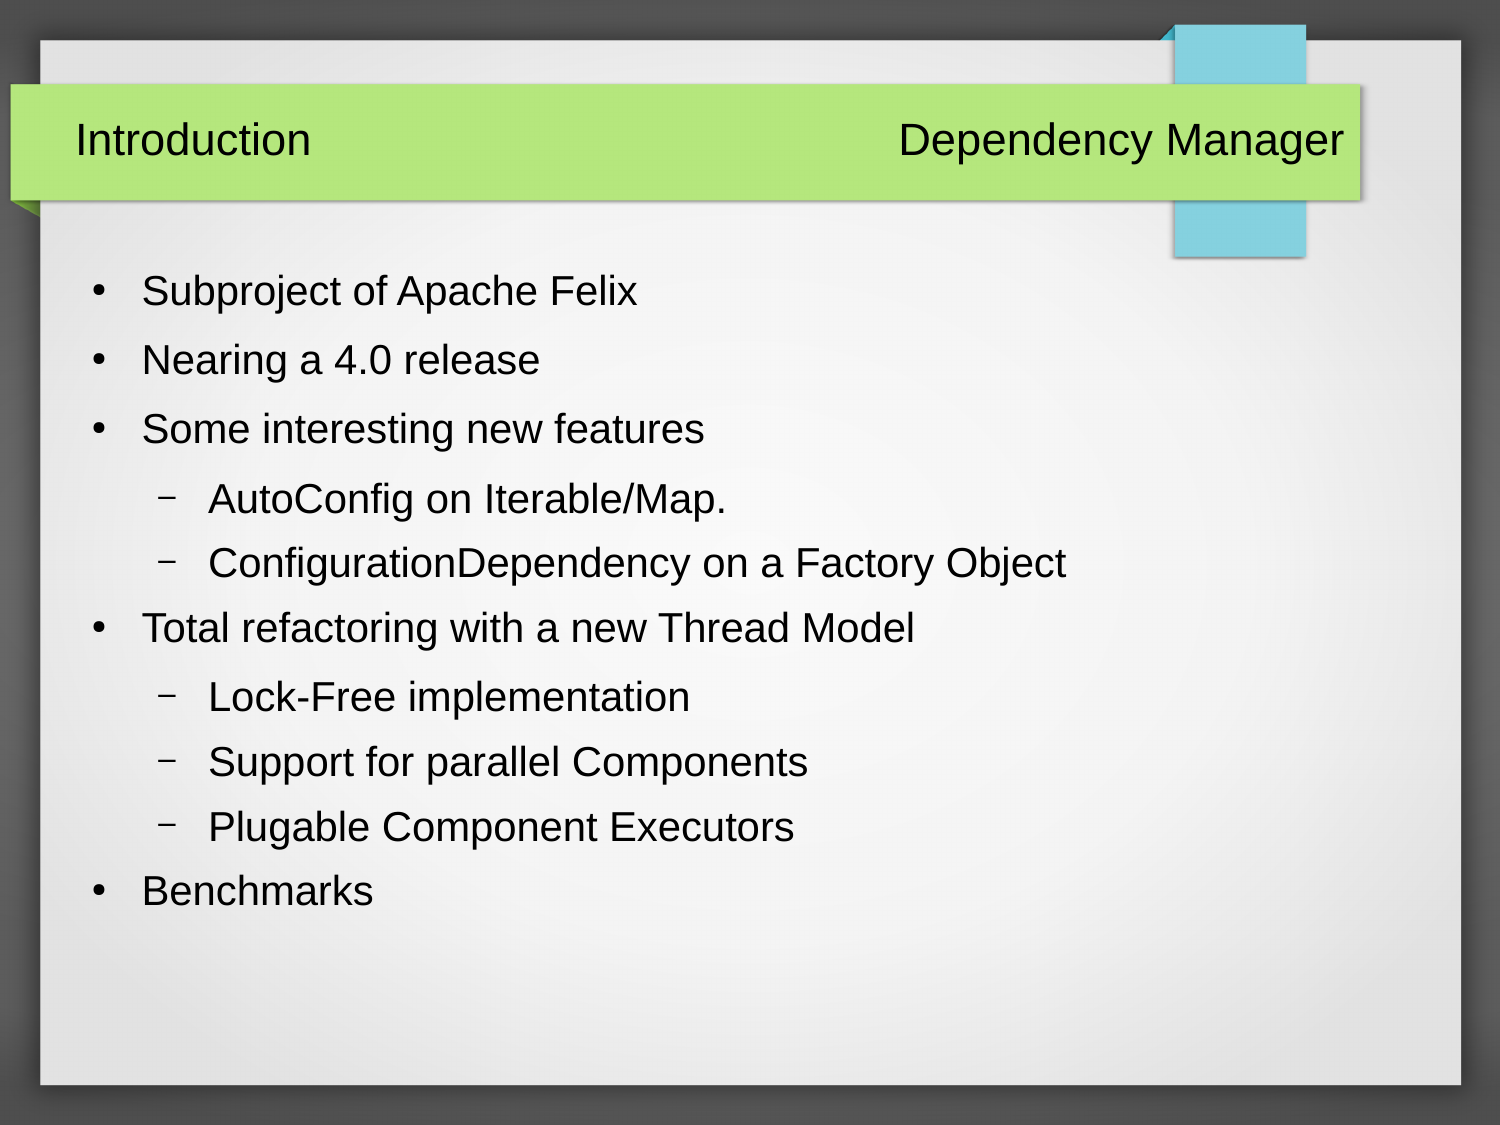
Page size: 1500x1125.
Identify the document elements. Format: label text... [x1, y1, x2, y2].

title Introduction Dependency Manager [75, 85, 1433, 193]
list Subproject of Apache Felix Nearing a 4.0 release Some interesting new features AutoConfig on Iterable/Map. ConfigurationDependency on a Factory Object Total refactoring with a new Thread Model Lock-Free implementation Support for parallel Components Plugable Component Executors Benchmarks [75, 267, 1426, 921]
picture [0, 0, 1500, 1125]
